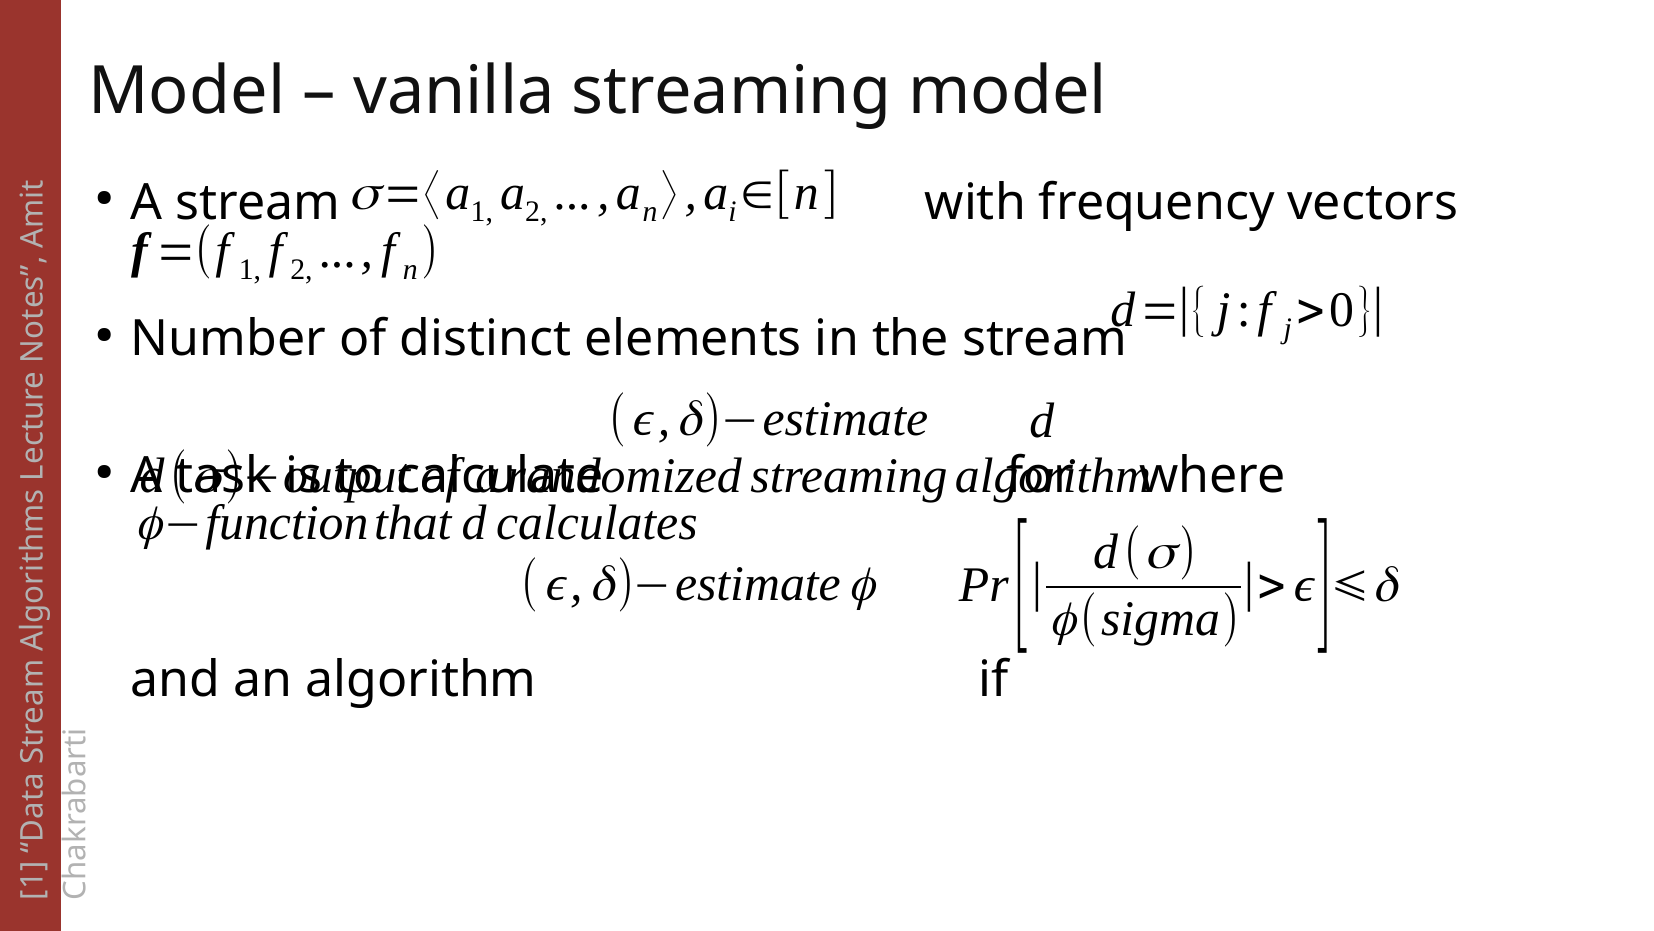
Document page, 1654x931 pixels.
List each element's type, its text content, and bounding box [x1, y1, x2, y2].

subtitle A stream with frequency vectors Number of distinct elements in the stream A task is to calculate for where and an algorithm if [95, 165, 1584, 706]
chart [1104, 282, 1395, 346]
chart [515, 555, 882, 616]
chart [127, 390, 1159, 552]
title Model – vanilla streaming model [88, 42, 1621, 133]
text_box [0, 0, 61, 931]
chart [123, 165, 844, 287]
text_box [1] “Data Stream Algorithms Lecture Notes”, Amit Chakrabarti [9, 15, 80, 901]
chart [949, 516, 1404, 657]
